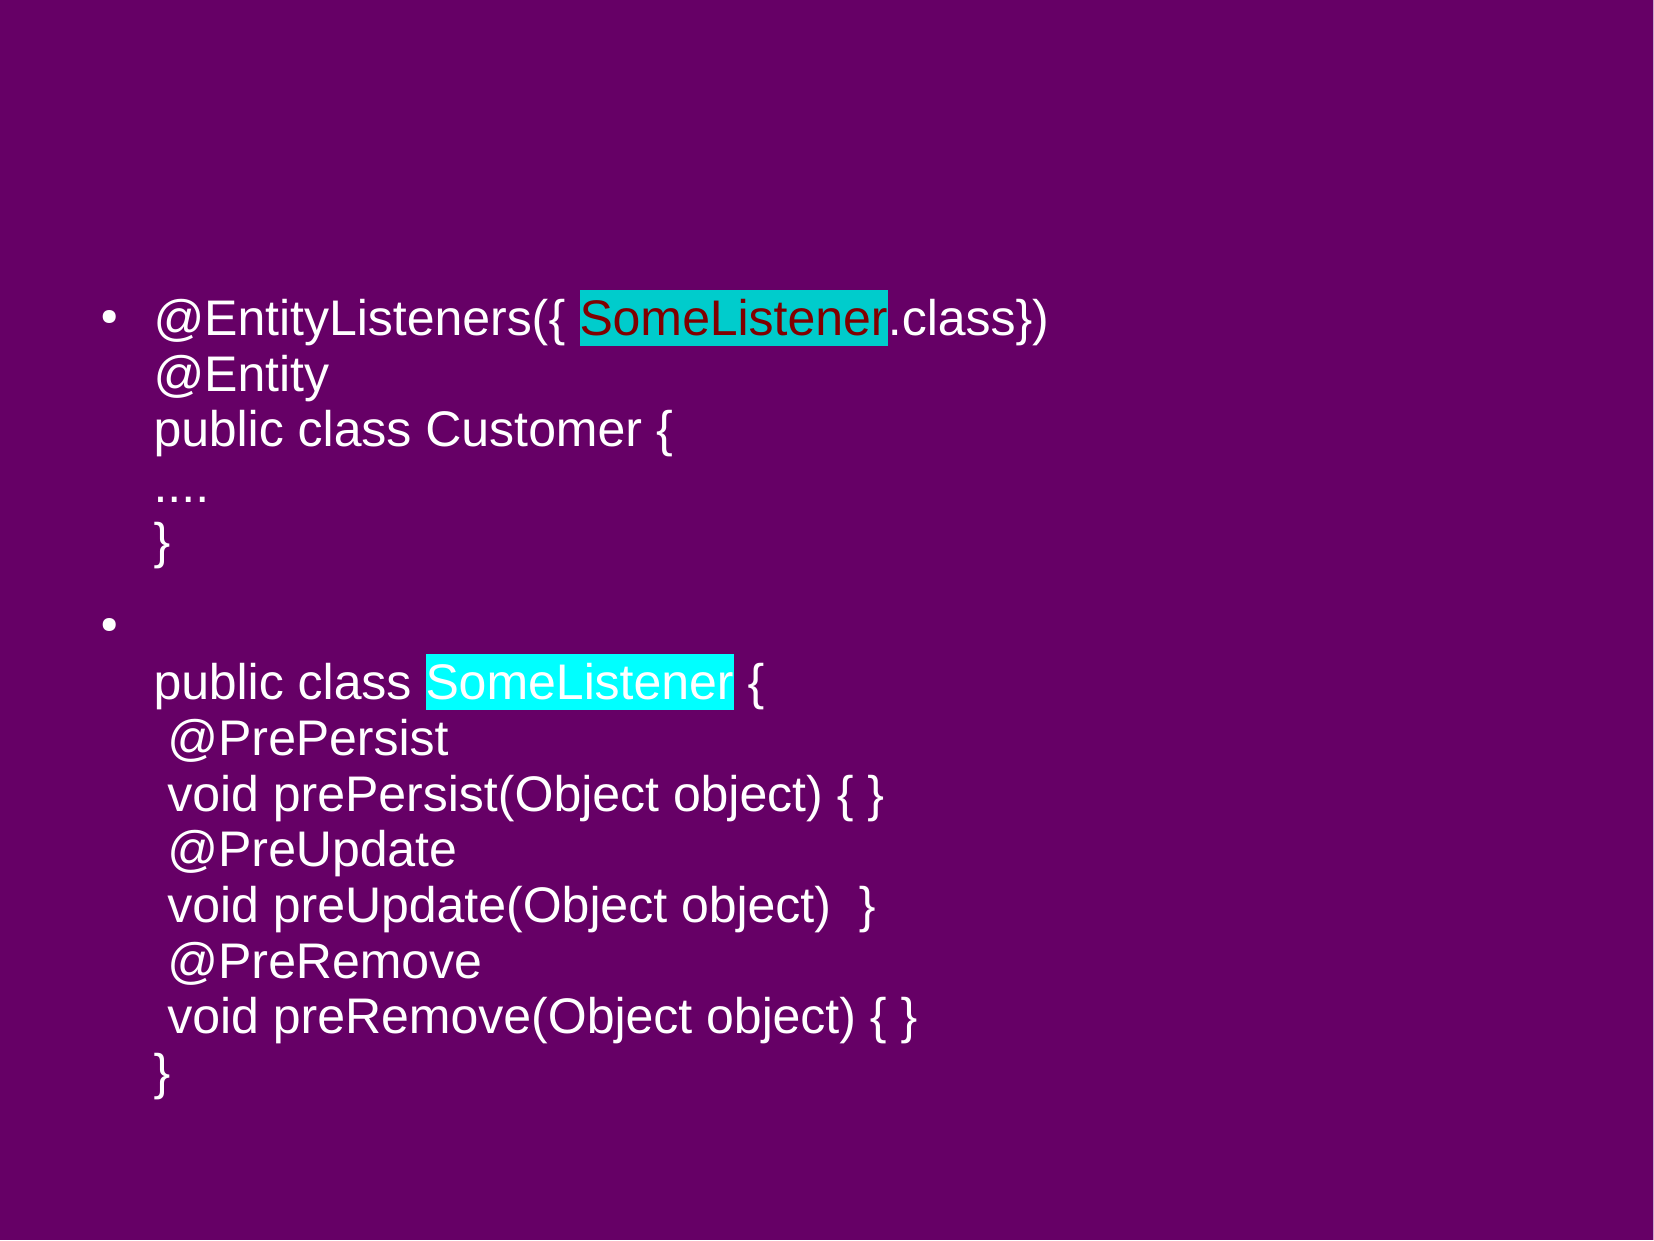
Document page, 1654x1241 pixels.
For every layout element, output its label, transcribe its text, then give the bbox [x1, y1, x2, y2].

list @EntityListeners({ SomeListener.class}) @Entity public class Customer { .... } public class SomeListener { @PrePersist void prePersist(Object object) { } @PreUpdate void preUpdate(Object object) } @PreRemove void preRemove(Object object) { } } [82, 290, 1571, 1101]
